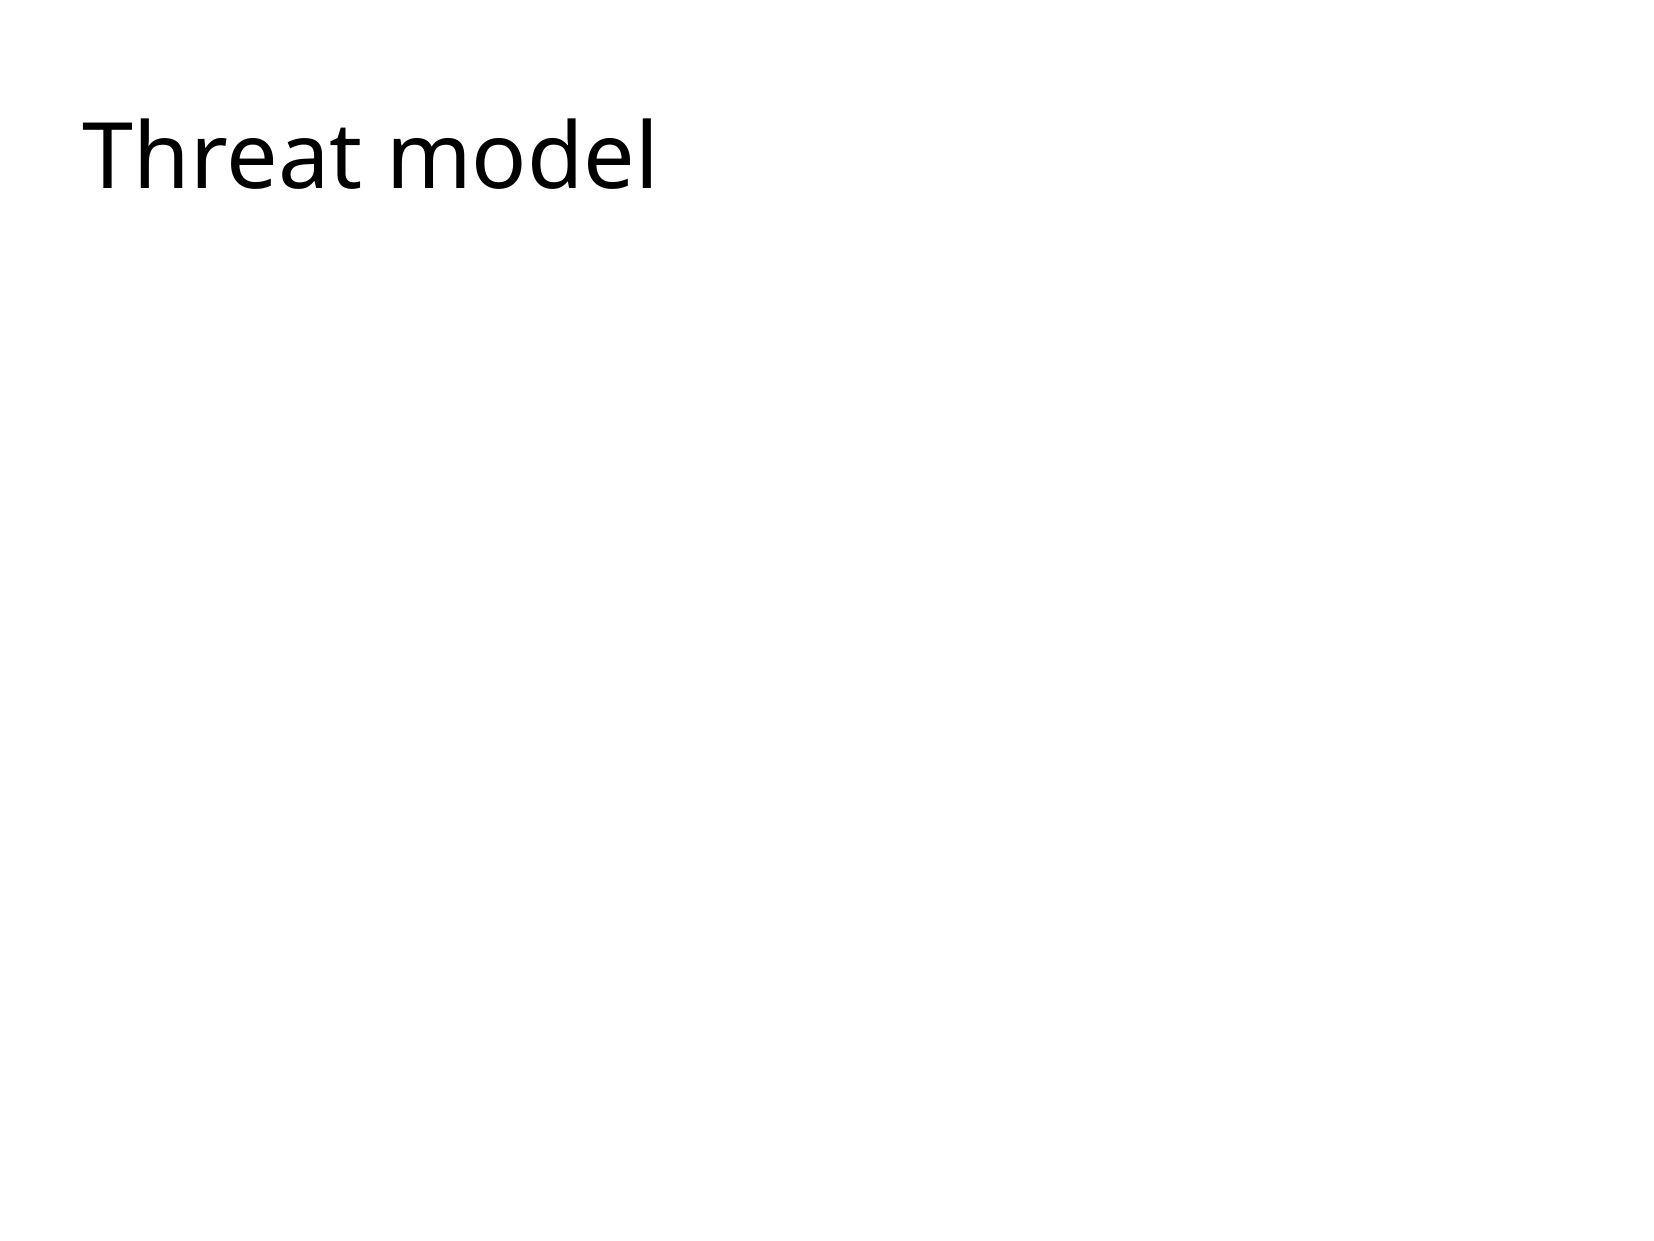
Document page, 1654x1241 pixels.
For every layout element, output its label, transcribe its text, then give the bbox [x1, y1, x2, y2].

title Threat model [82, 49, 1571, 257]
